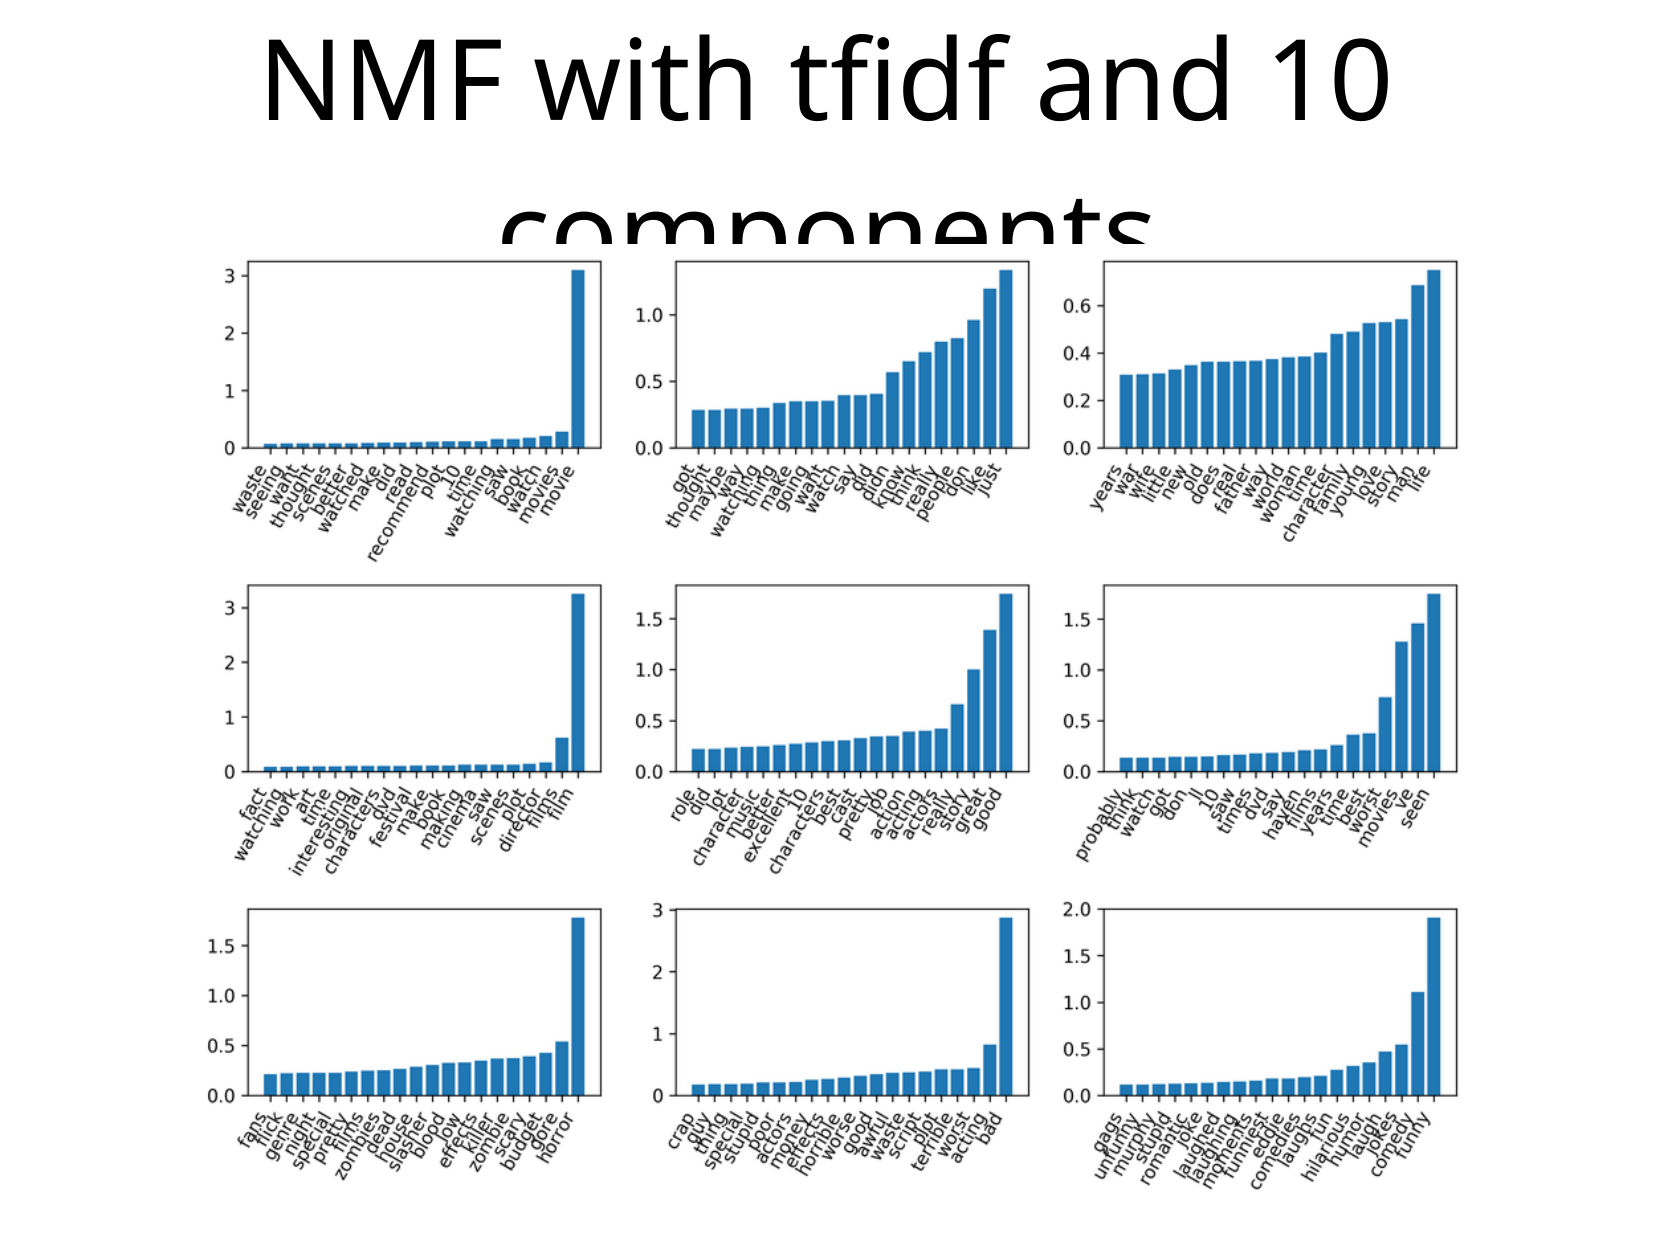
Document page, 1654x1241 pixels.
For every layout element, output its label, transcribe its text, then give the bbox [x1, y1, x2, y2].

picture [195, 244, 1484, 1201]
title NMF with tfidf and 10 components [82, 40, 1571, 266]
